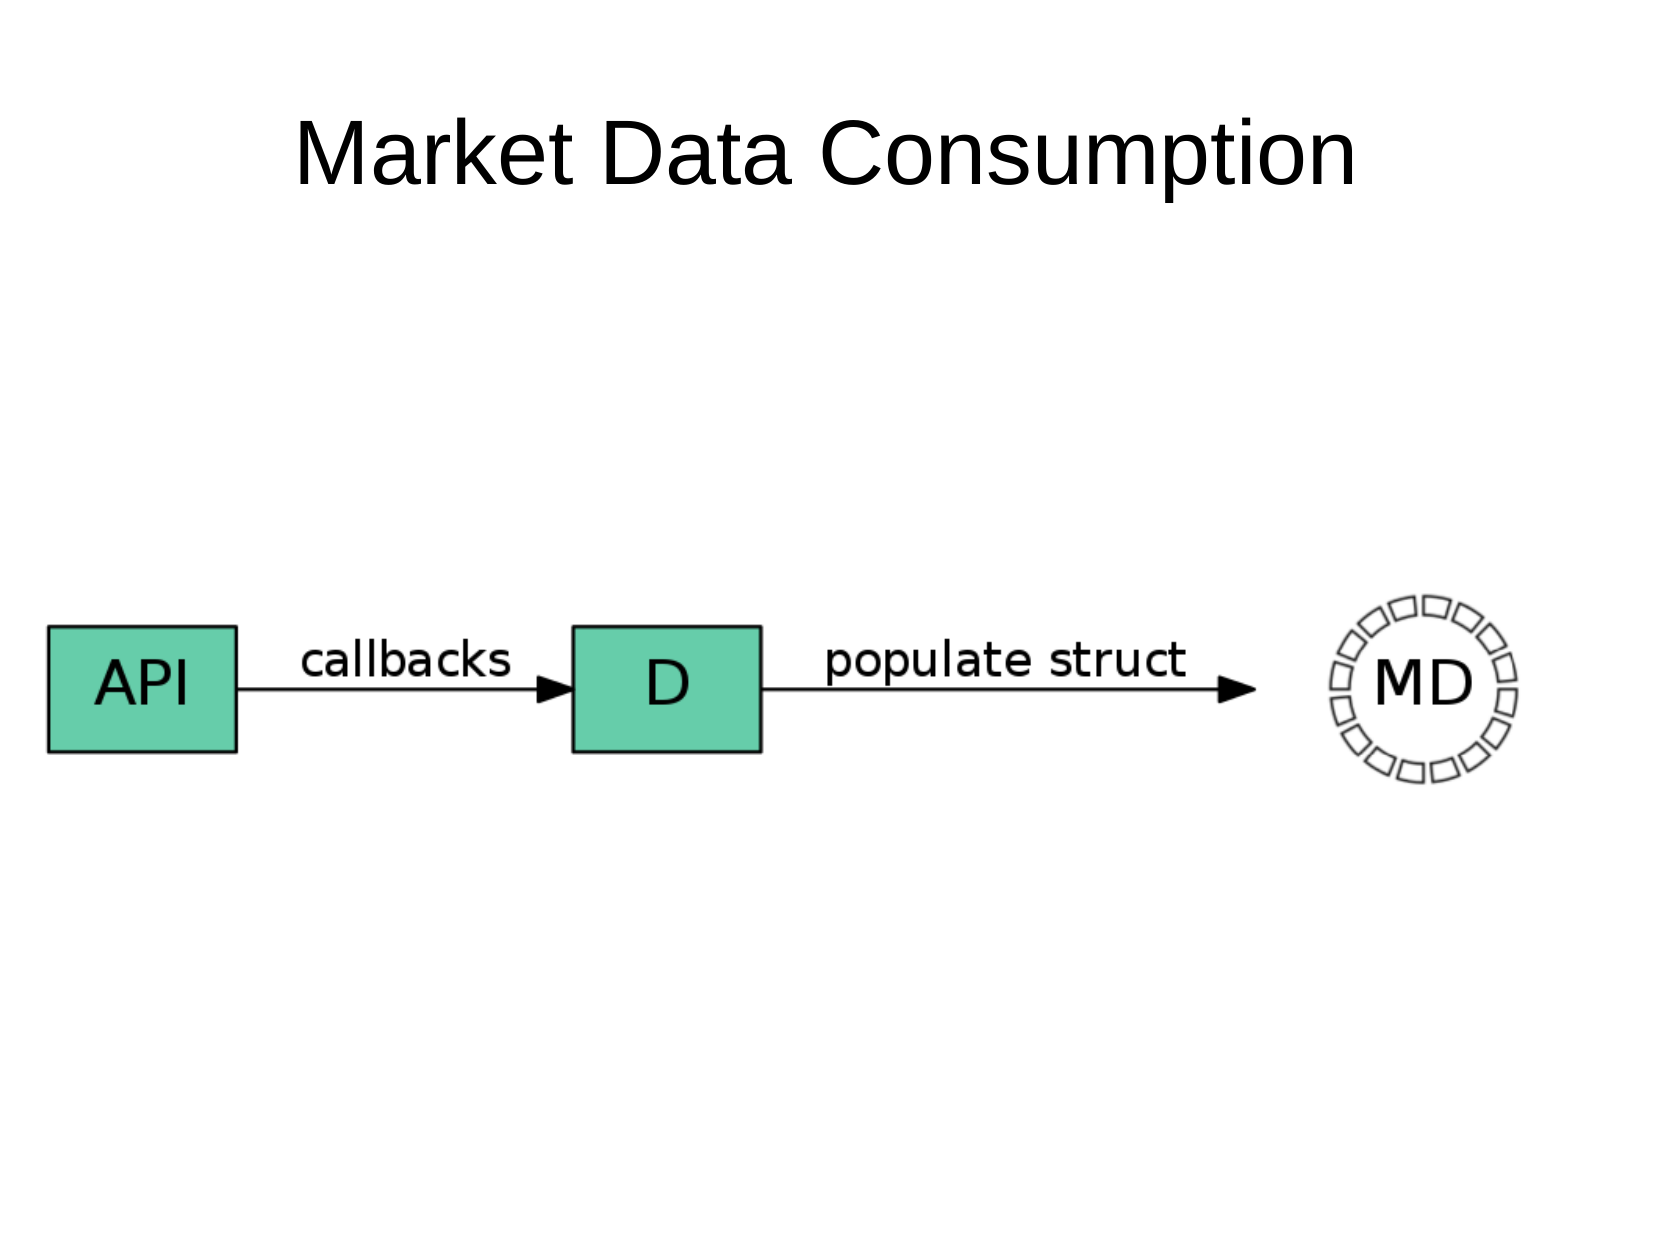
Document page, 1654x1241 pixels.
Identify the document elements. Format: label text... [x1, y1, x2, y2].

picture [35, 506, 1608, 875]
title Market Data Consumption [82, 49, 1571, 257]
